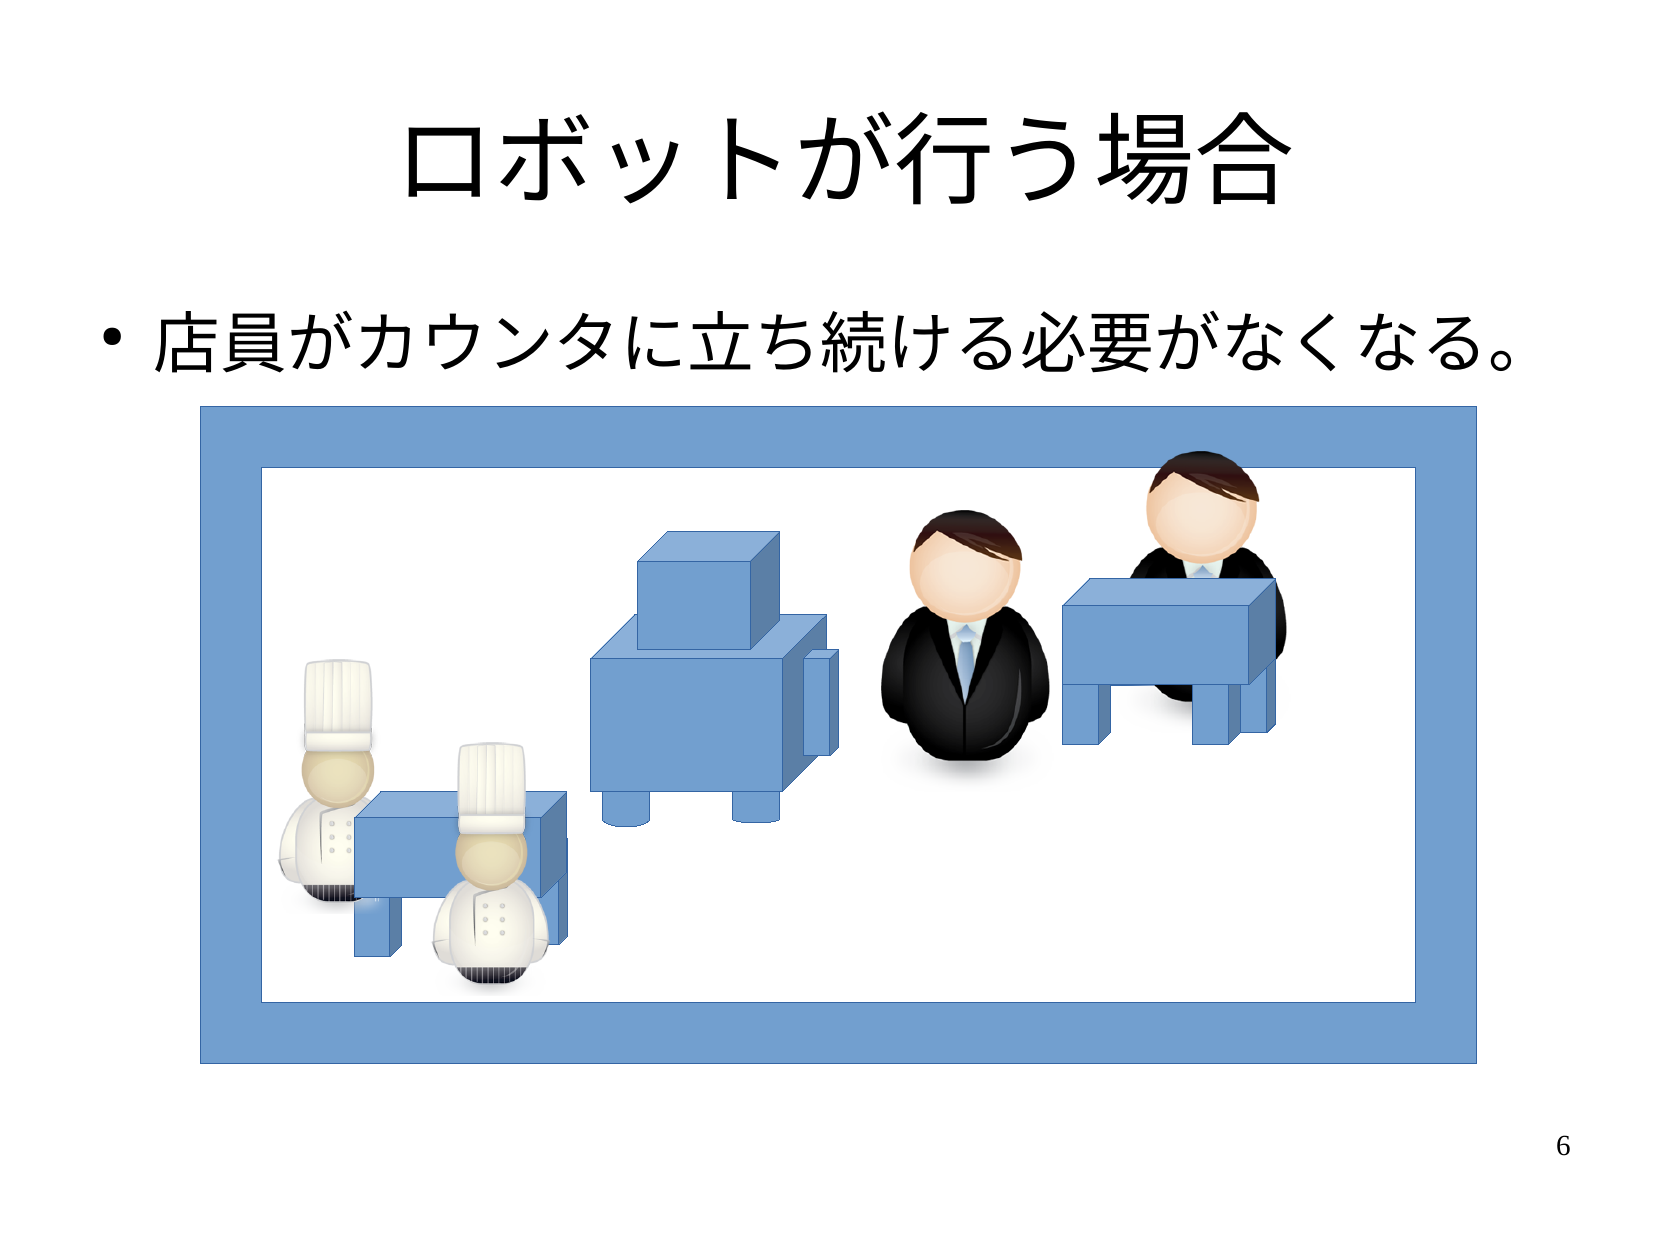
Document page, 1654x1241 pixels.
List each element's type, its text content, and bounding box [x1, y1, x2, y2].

list 店員がカウンタに立ち続ける必要がなくなる。 [262, 468, 1415, 1002]
text_box [200, 406, 1477, 1064]
picture [1086, 685, 1192, 733]
picture [850, 479, 1081, 792]
picture [1086, 420, 1318, 733]
list 店員がカウンタに立ち続ける必要がなくなる。 [82, 290, 1571, 1010]
picture [259, 649, 567, 996]
title ロボットが行う場合 [82, 49, 1571, 257]
